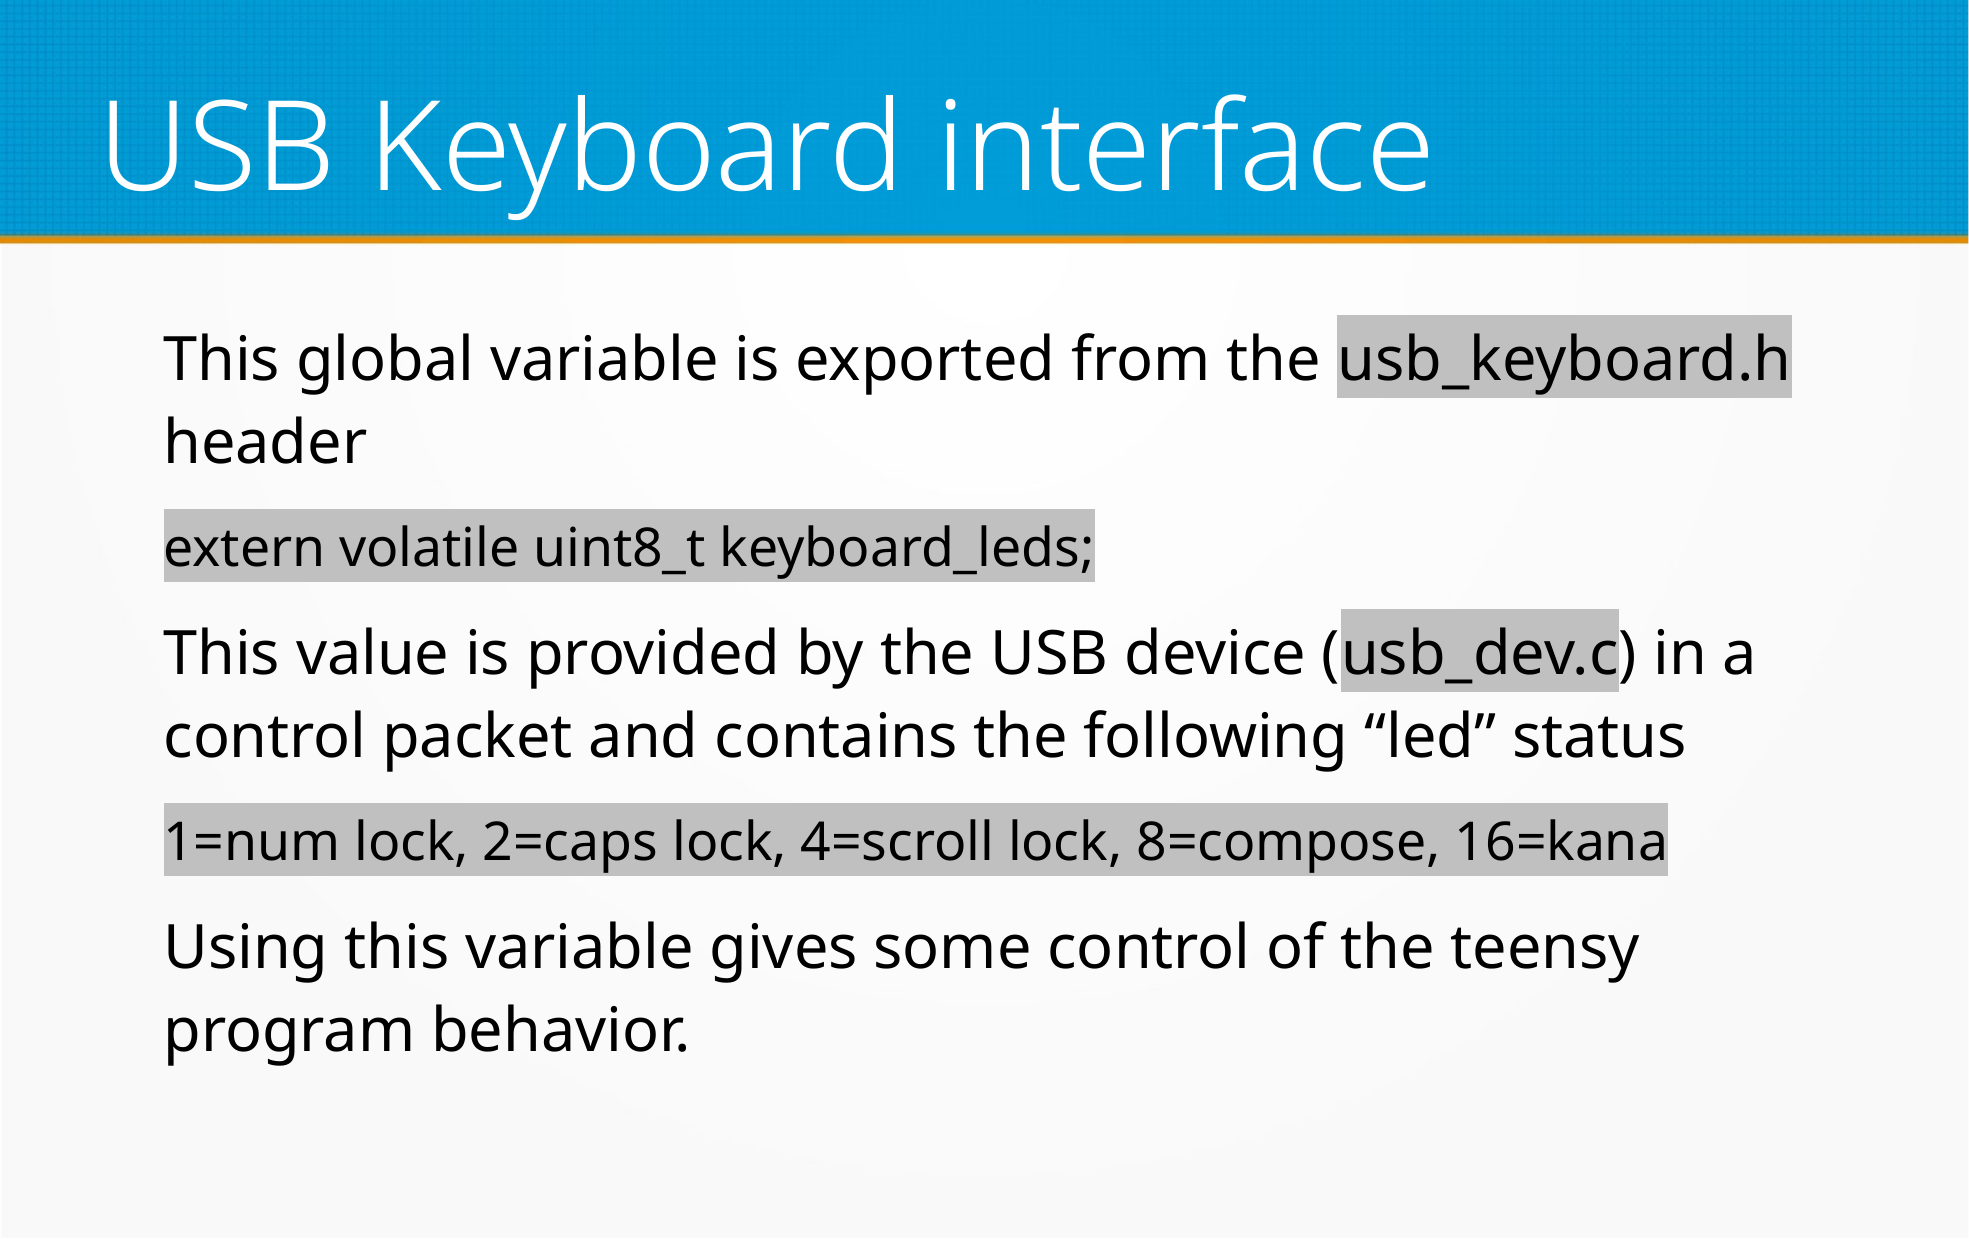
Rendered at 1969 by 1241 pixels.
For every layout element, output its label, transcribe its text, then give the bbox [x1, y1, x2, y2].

picture [0, 233, 1969, 1241]
list This global variable is exported from the usb_keyboard.h header extern volatile uint8_t keyboard_leds; This value is provided by the USB device (usb_dev.c) in a control packet and contains the following “led” status 1=num lock, 2=caps lock, 4=scroll lock, 8=compose, 16=kana Using this variable gives some control of the teensy program behavior. [98, 315, 1861, 1081]
title USB Keyboard interface [98, 19, 1870, 227]
